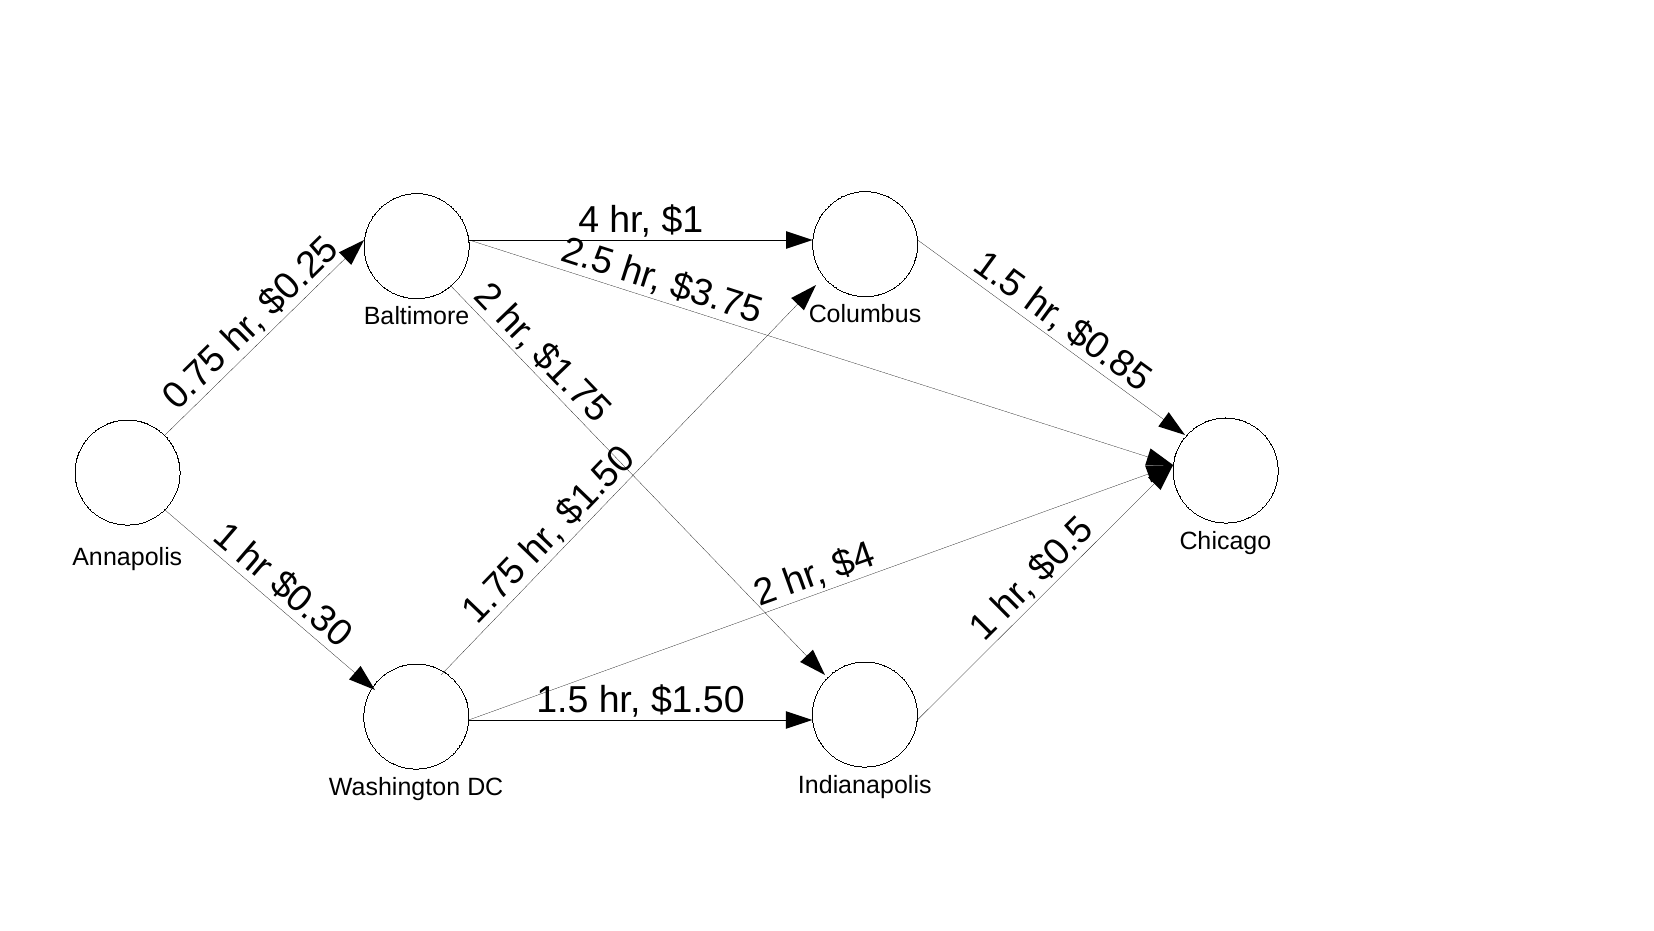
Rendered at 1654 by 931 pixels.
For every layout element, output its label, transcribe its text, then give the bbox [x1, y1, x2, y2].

text_box Washington DC [363, 664, 469, 770]
text_box Columbus [812, 191, 918, 297]
text_box Baltimore [364, 193, 470, 299]
text_box Chicago [1173, 417, 1279, 524]
text_box Annapolis [75, 420, 181, 526]
text_box Indianapolis [812, 662, 918, 768]
